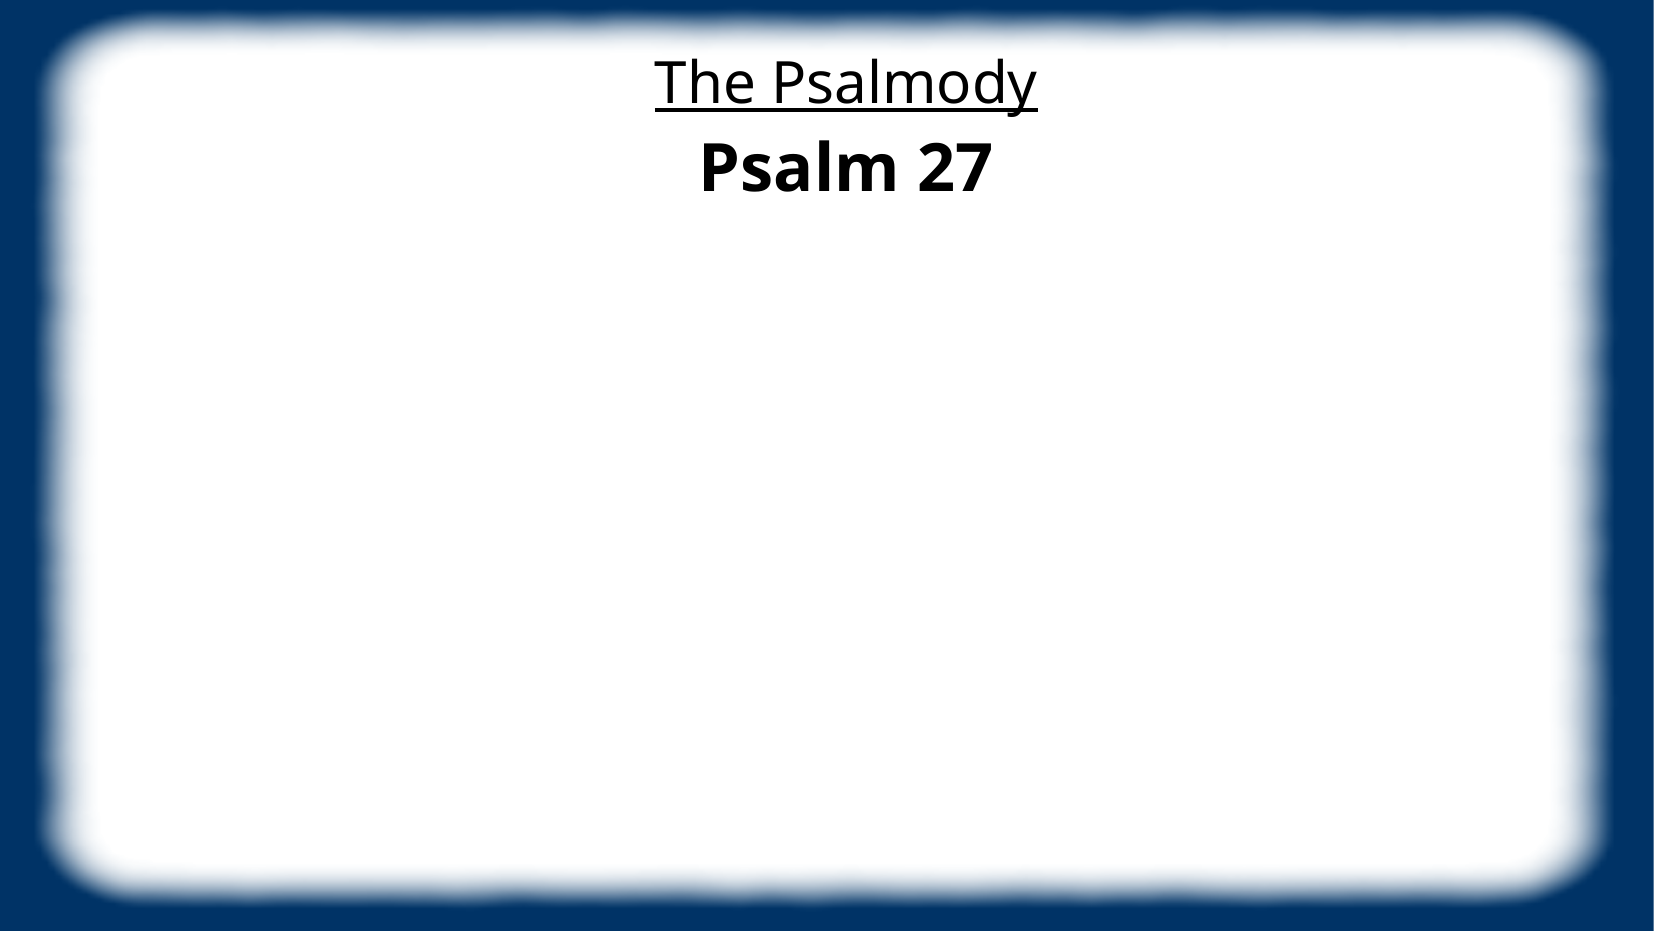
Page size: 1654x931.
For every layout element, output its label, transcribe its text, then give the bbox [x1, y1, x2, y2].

picture [0, 0, 1654, 931]
text_box The Psalmody Psalm 27 [96, 33, 1597, 226]
